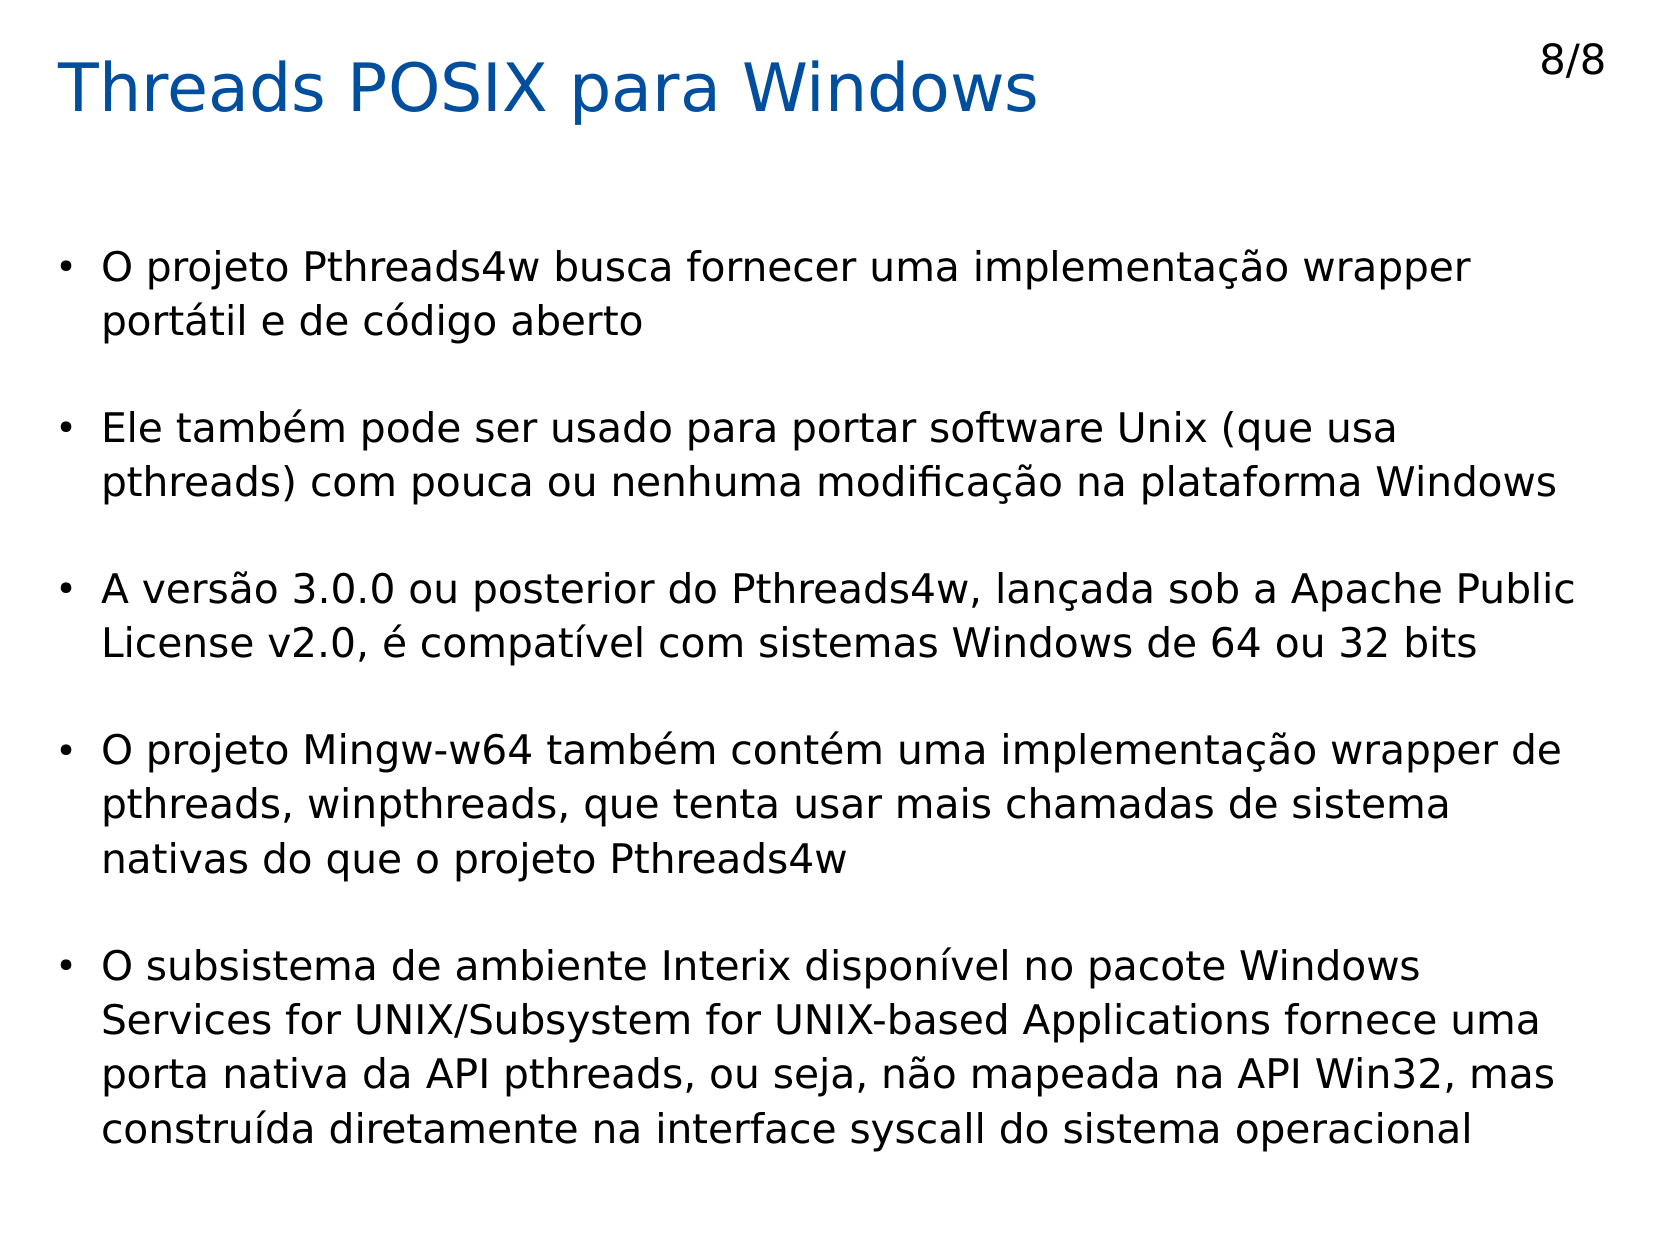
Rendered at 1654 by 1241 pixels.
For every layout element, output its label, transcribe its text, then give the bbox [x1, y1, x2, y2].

title Threads POSIX para Windows [59, 29, 1506, 148]
list O projeto Pthreads4w busca fornecer uma implementação wrapper portátil e de código aberto Ele também pode ser usado para portar software Unix (que usa pthreads) com pouca ou nenhuma modificação na plataforma Windows A versão 3.0.0 ou posterior do Pthreads4w, lançada sob a Apache Public License v2.0, é compatível com sistemas Windows de 64 ou 32 bits O projeto Mingw-w64 também contém uma implementação wrapper de pthreads, winpthreads, que tenta usar mais chamadas de sistema nativas do que o projeto Pthreads4w O subsistema de ambiente Interix disponível no pacote Windows Services for UNIX/Subsystem for UNIX-based Applications fornece uma porta nativa da API pthreads, ou seja, não mapeada na API Win32, mas construída diretamente na interface syscall do sistema operacional [59, 236, 1595, 1211]
